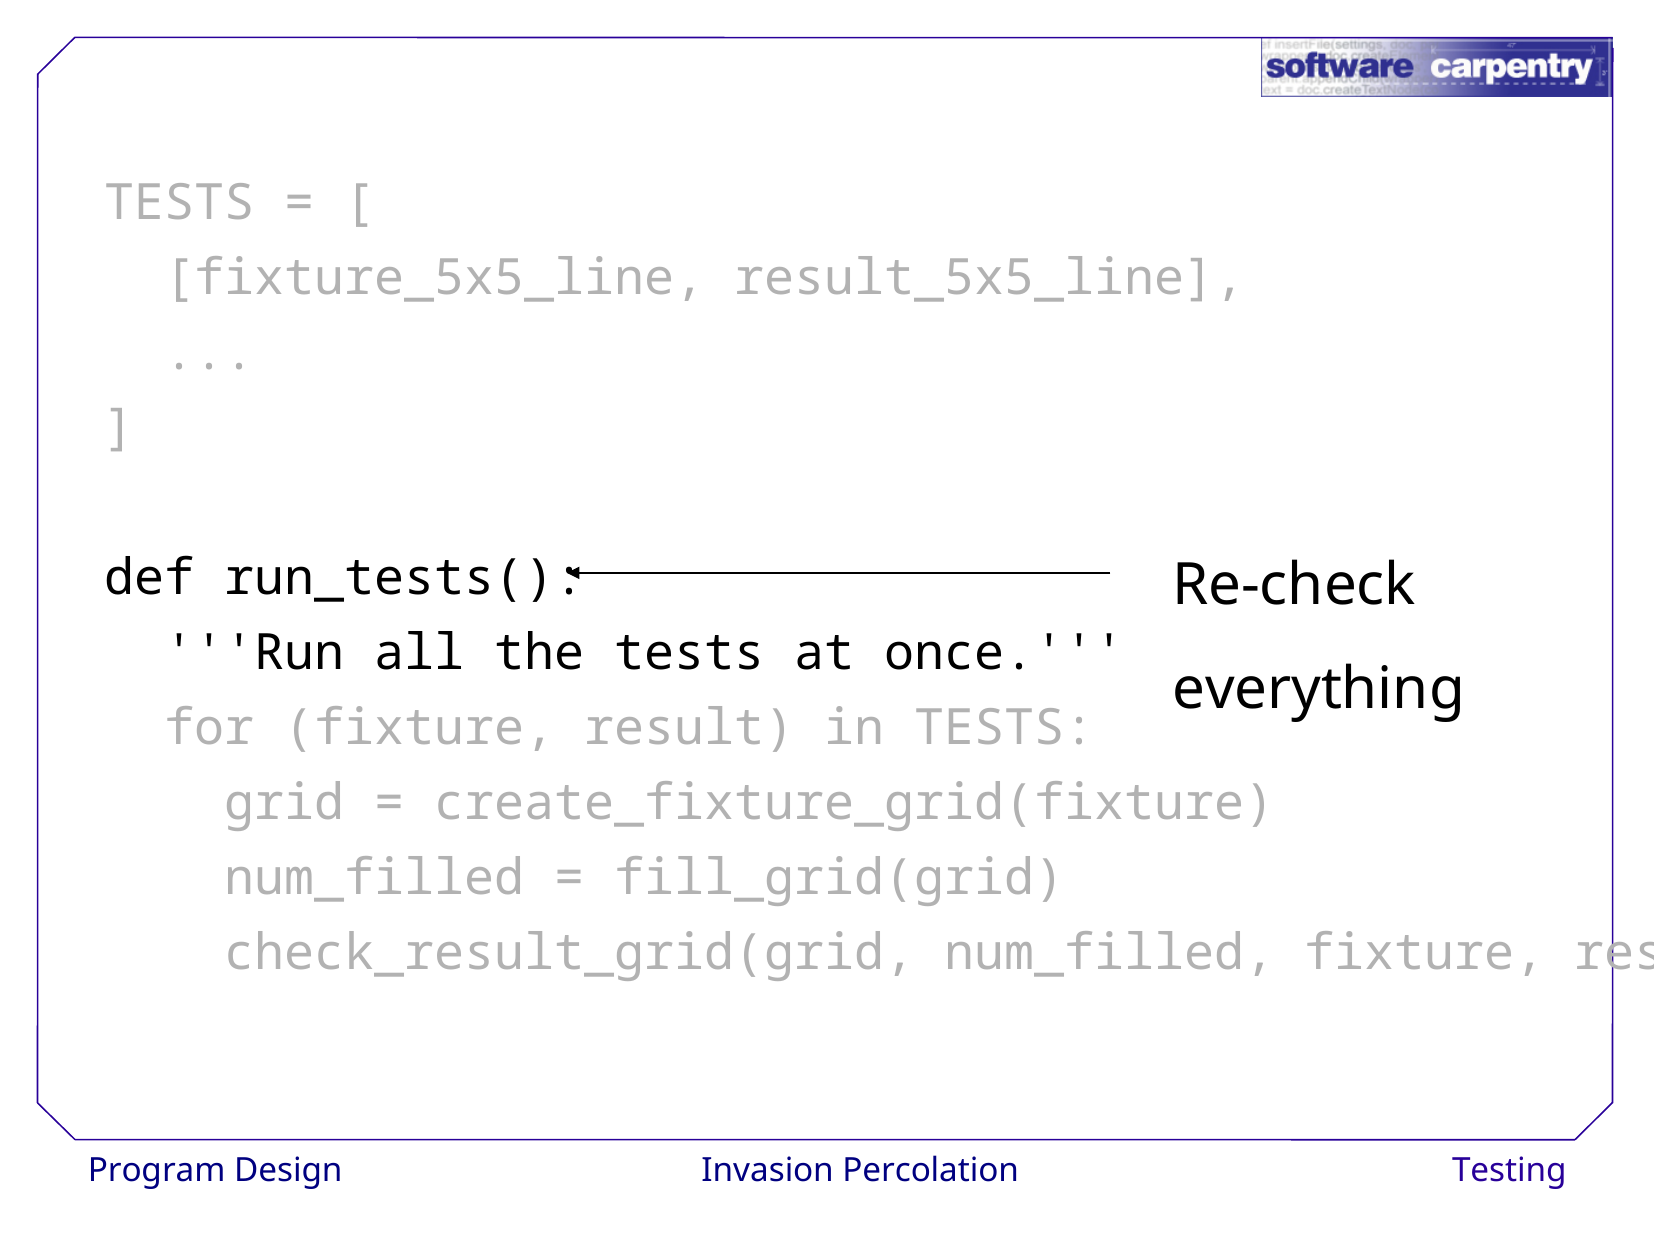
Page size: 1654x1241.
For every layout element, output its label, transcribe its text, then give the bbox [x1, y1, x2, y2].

text_box TESTS = [ [fixture_5x5_line, result_5x5_line], ... ] def run_tests(): '''Run all the tests at once.''' for (fixture, result) in TESTS: grid = create_fixture_grid(fixture) num_filled = fill_grid(grid) check_result_grid(grid, num_filled, fixture, result) [89, 147, 1508, 1093]
picture [1261, 39, 1613, 97]
text_box Re-check everything [1157, 503, 1607, 729]
